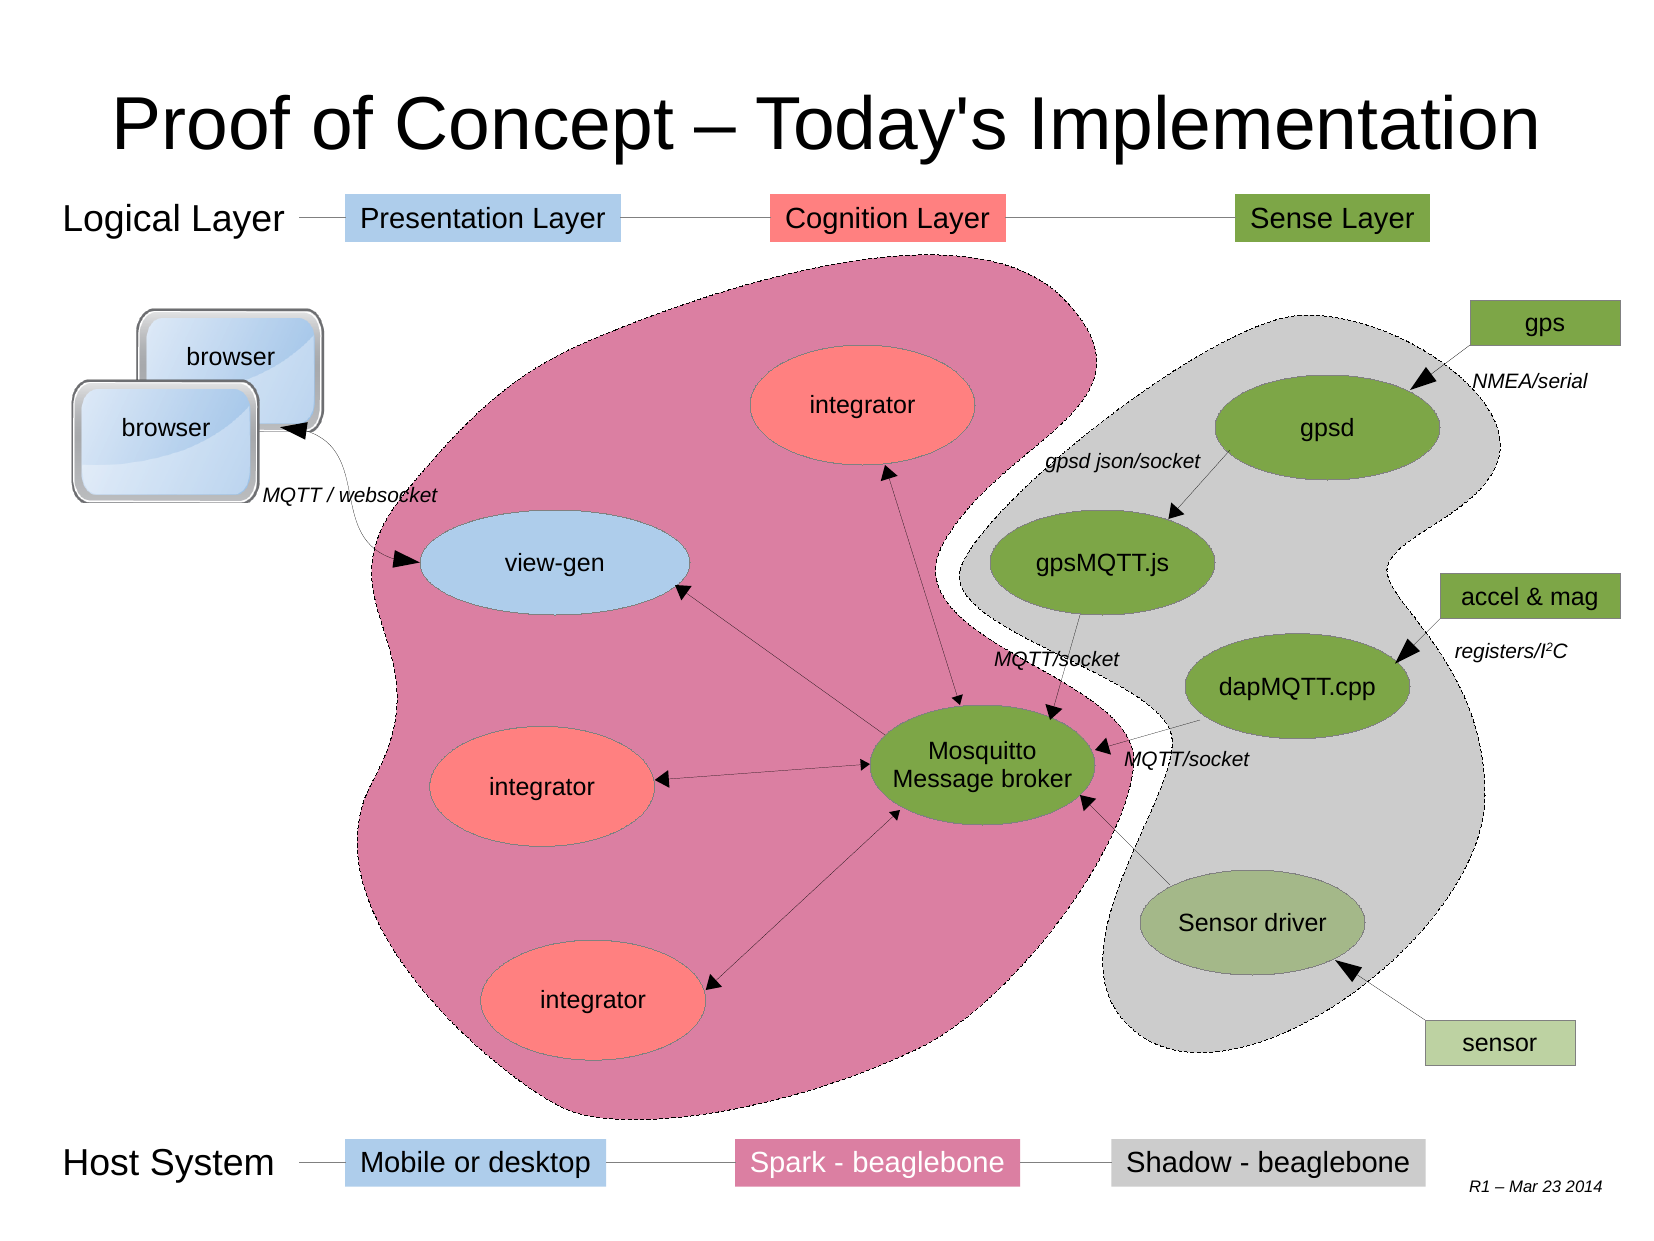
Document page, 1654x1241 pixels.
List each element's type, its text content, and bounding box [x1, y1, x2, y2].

text_box integrator [429, 726, 655, 847]
text_box view-gen [420, 510, 691, 616]
text_box Host System [47, 1134, 290, 1192]
text_box Shadow - beaglebone [1111, 1139, 1426, 1187]
text_box sensor [1425, 1020, 1576, 1066]
text_box Sense Layer [1235, 194, 1430, 242]
text_box Mobile or desktop [345, 1139, 607, 1187]
text_box [374, 254, 1097, 734]
text_box integrator [480, 940, 706, 1061]
text_box [1054, 681, 1132, 829]
text_box Presentation Layer [345, 194, 621, 242]
text_box [959, 481, 1201, 640]
text_box gpsd [1215, 375, 1441, 481]
text_box integrator [750, 345, 976, 466]
text_box Cognition Layer [770, 194, 1005, 242]
picture [52, 281, 346, 503]
text_box MQTT/socket [979, 640, 1134, 679]
title Proof of Concept – Today's Implementation [1006, 218, 1235, 227]
title Proof of Concept – Today's Implementation [621, 218, 770, 227]
text_box R1 – Mar 23 2014 [1454, 1170, 1618, 1204]
text_box MQTT/socket [1109, 740, 1264, 779]
text_box Spark - beaglebone [735, 1139, 1021, 1187]
text_box NMEA/serial [1457, 362, 1603, 401]
text_box Sensor driver [1140, 870, 1366, 976]
text_box Logical Layer [47, 189, 300, 247]
text_box [1076, 315, 1444, 464]
text_box [1074, 364, 1501, 1053]
text_box [357, 550, 1114, 1120]
text_box dapMQTT.cpp [1185, 633, 1411, 739]
text_box gpsd json/socket [1030, 442, 1216, 481]
text_box accel & mag [1440, 573, 1621, 619]
title Proof of Concept – Today's Implementation [82, 19, 1571, 227]
text_box gpsMQTT.js [990, 510, 1216, 616]
text_box Mosquitto Message broker [870, 705, 1096, 826]
text_box registers/I2C [1440, 631, 1583, 671]
text_box gps [1470, 300, 1621, 346]
